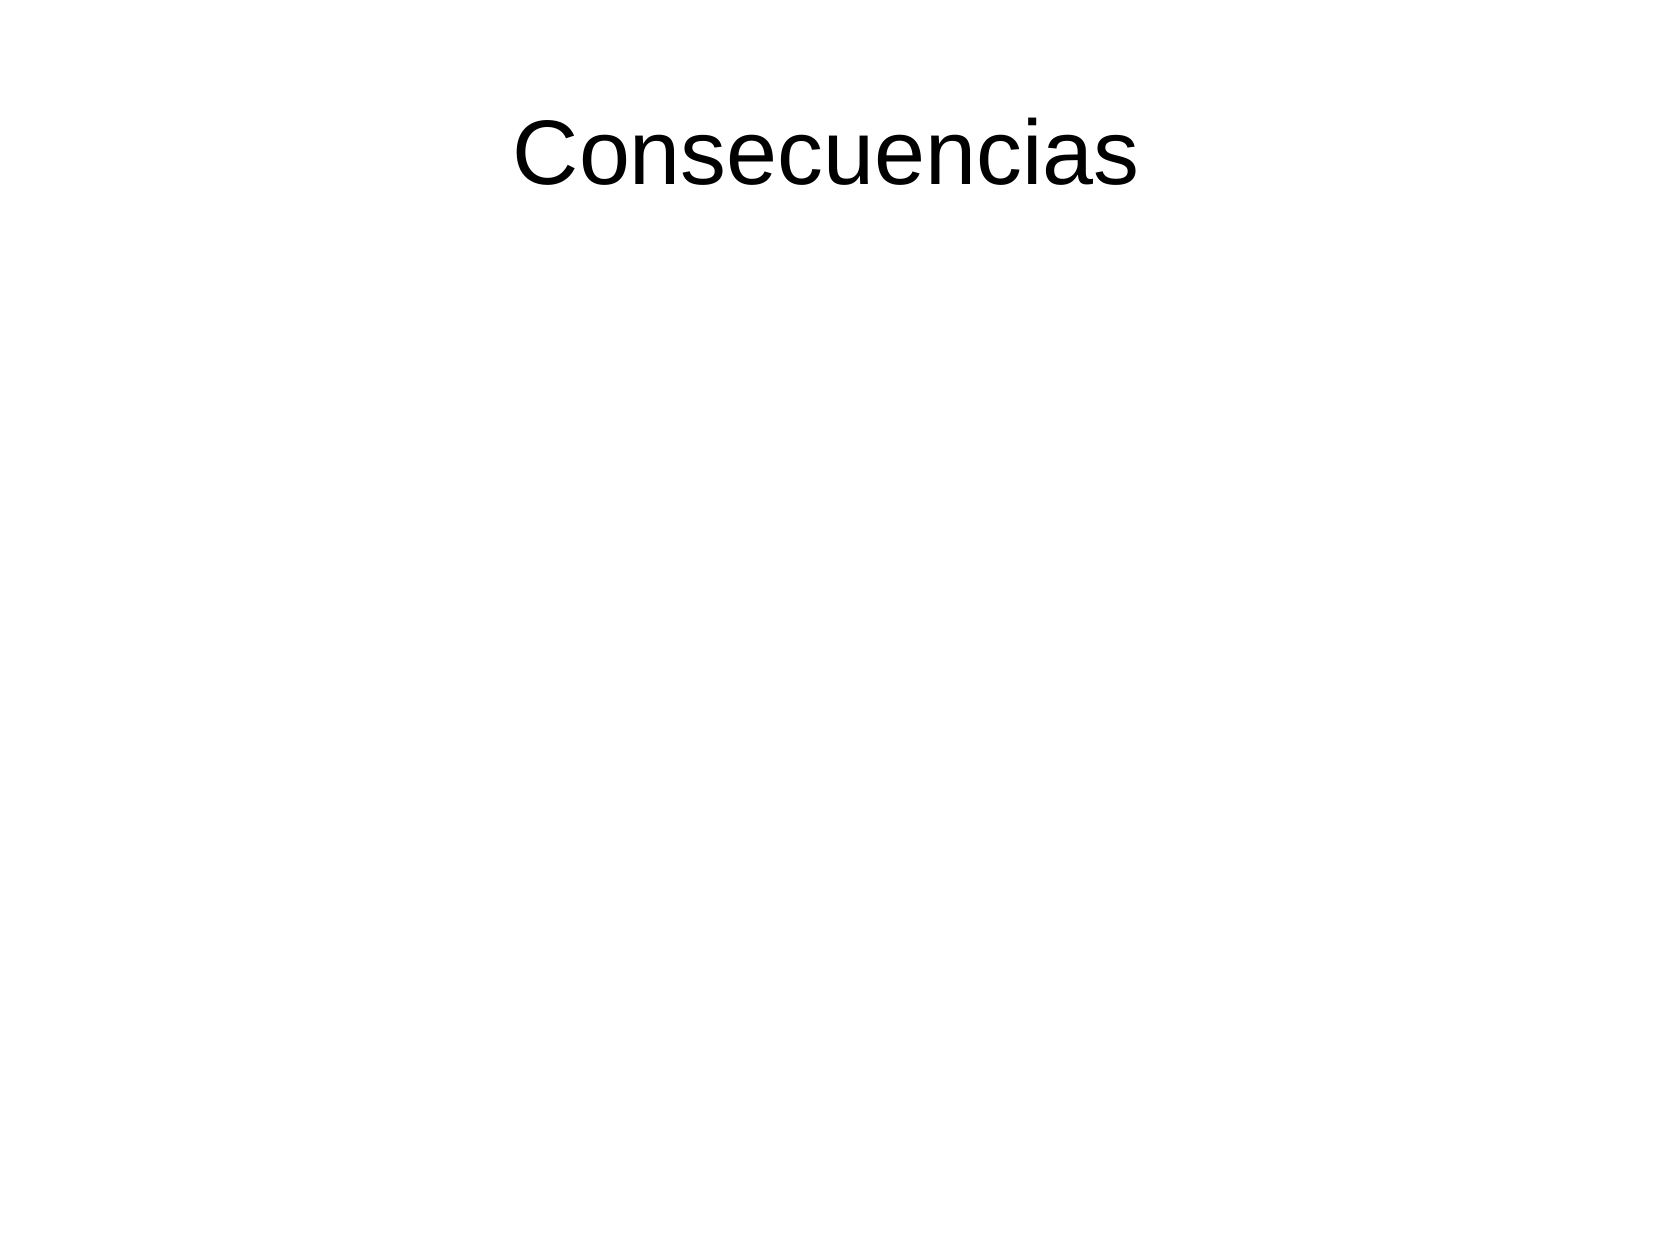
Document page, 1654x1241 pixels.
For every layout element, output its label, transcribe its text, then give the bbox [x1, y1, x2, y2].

title Consecuencias [82, 49, 1571, 257]
